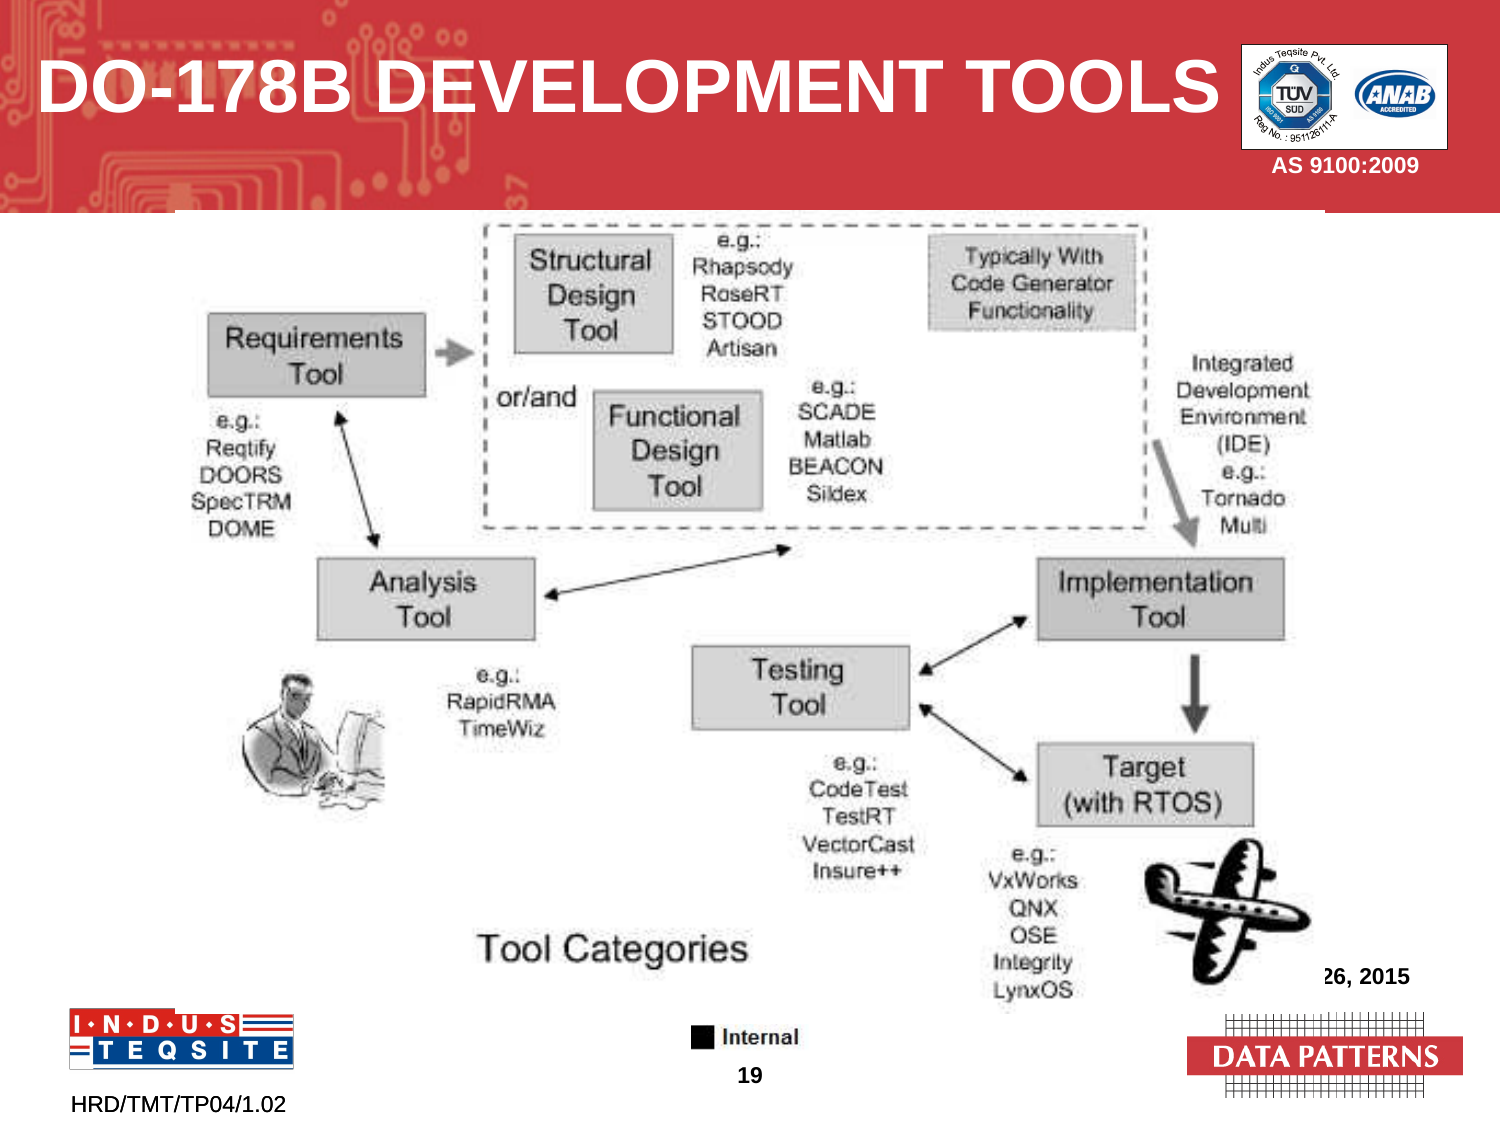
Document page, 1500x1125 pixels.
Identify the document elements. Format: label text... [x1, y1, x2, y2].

picture [691, 1024, 809, 1051]
text_box DO-178B DEVELOPMENT TOOLS [21, 29, 1238, 225]
picture [0, 0, 1500, 1098]
